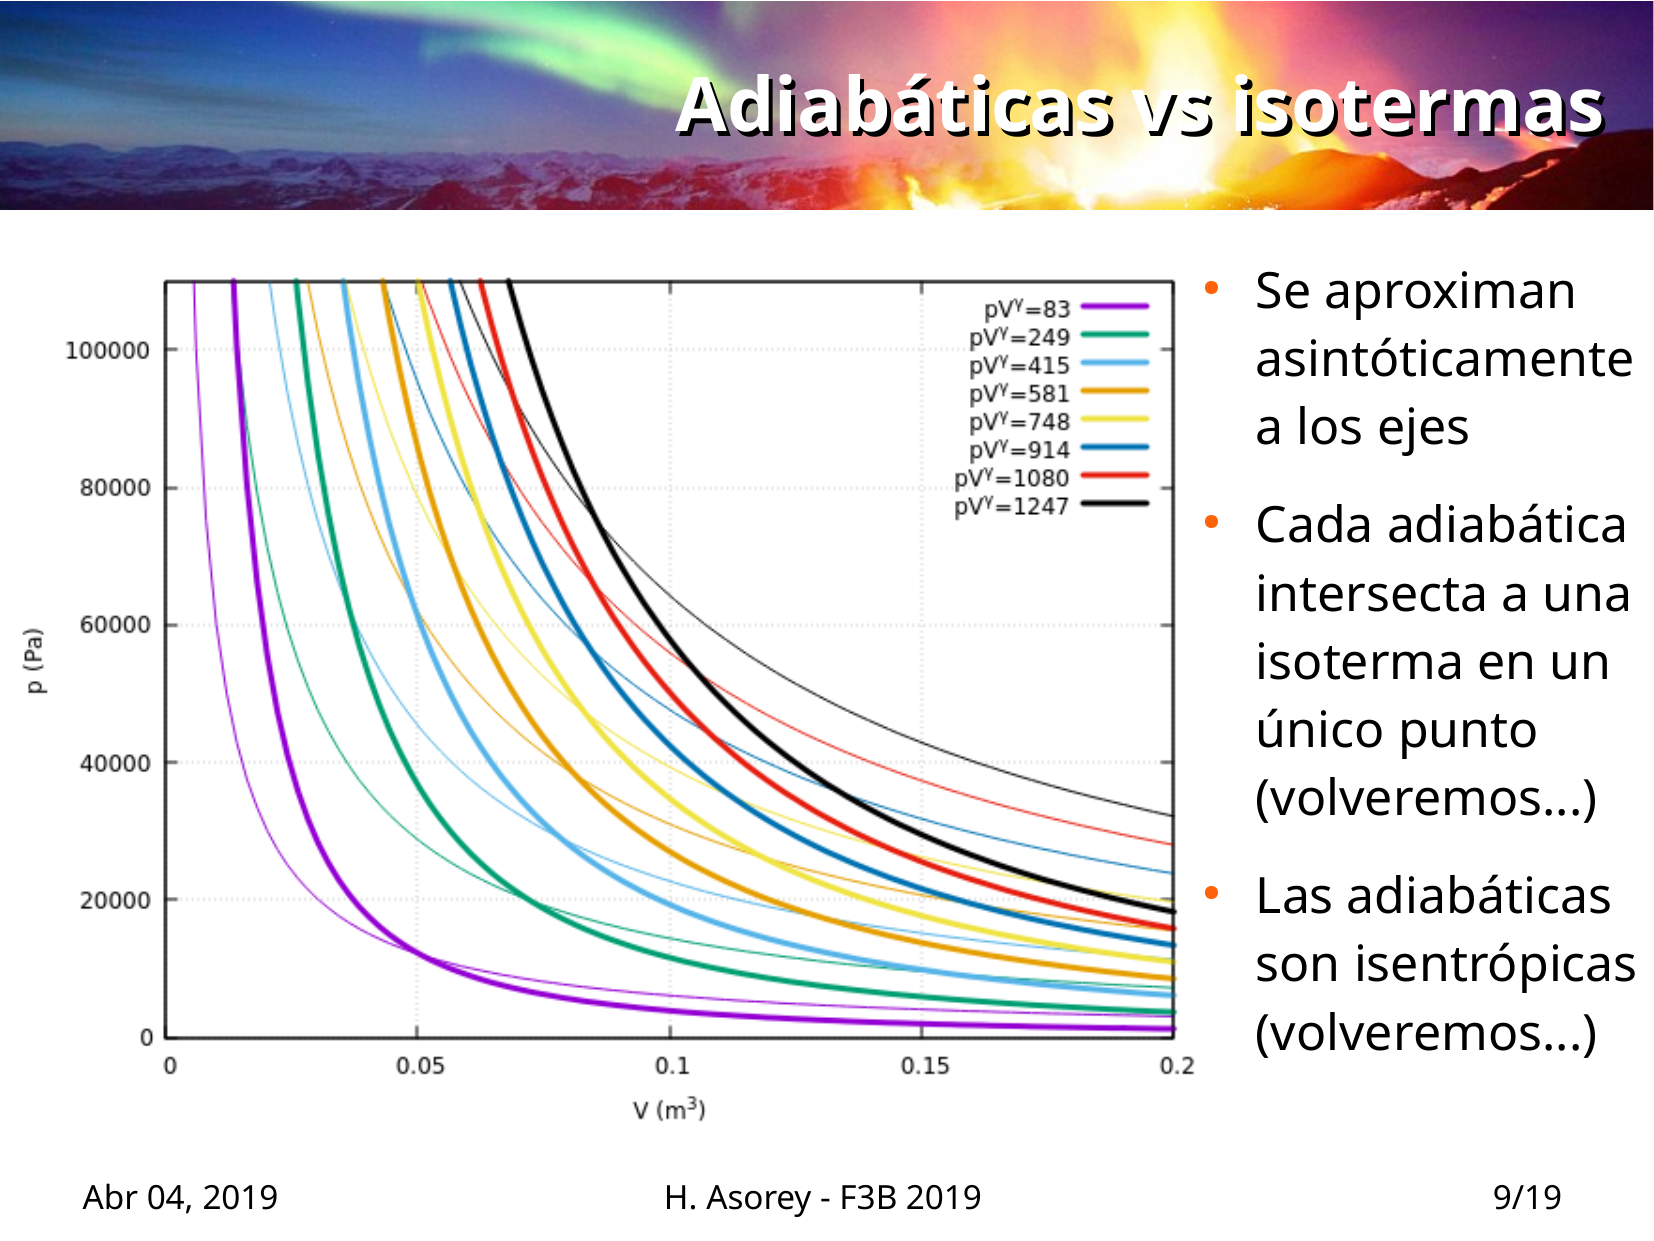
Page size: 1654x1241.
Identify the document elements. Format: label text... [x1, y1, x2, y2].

picture [0, 1, 1654, 210]
list Se aproximan asintóticamente a los ejes Cada adiabática intersecta a una isoterma en un único punto (volveremos...) Las adiabáticas son isentrópicas (volveremos...) [1185, 255, 1654, 1156]
picture [12, 254, 1213, 1156]
title Adiabáticas vs isotermas [45, 15, 1606, 191]
